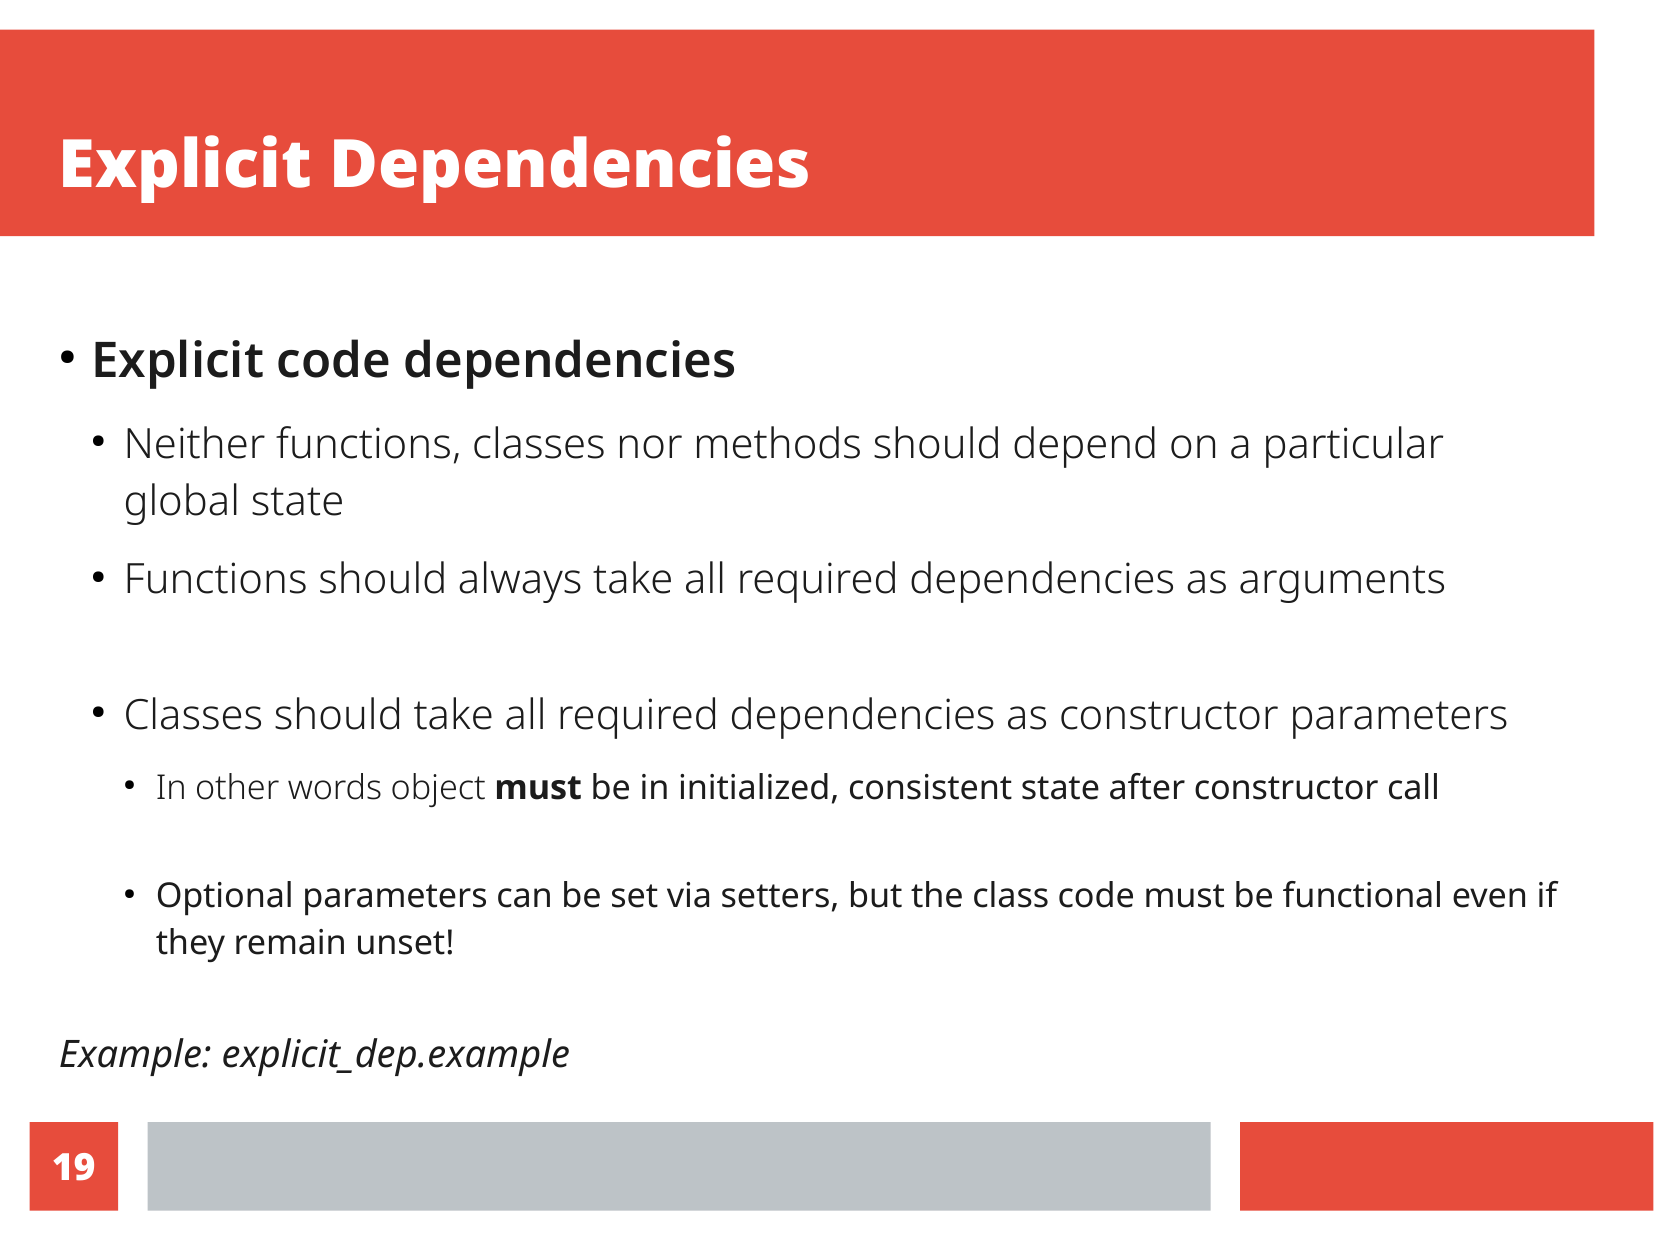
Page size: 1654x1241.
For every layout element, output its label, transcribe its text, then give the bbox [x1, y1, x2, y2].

title Explicit Dependencies [59, 59, 1595, 207]
list Explicit code dependencies Neither functions, classes nor methods should depend on a particular global state Functions should always take all required dependencies as arguments Classes should take all required dependencies as constructor parameters In other words object must be in initialized, consistent state after constructor call Optional parameters can be set via setters, but the class code must be functional even if they remain unset! Example: explicit_dep.example [59, 324, 1565, 1093]
